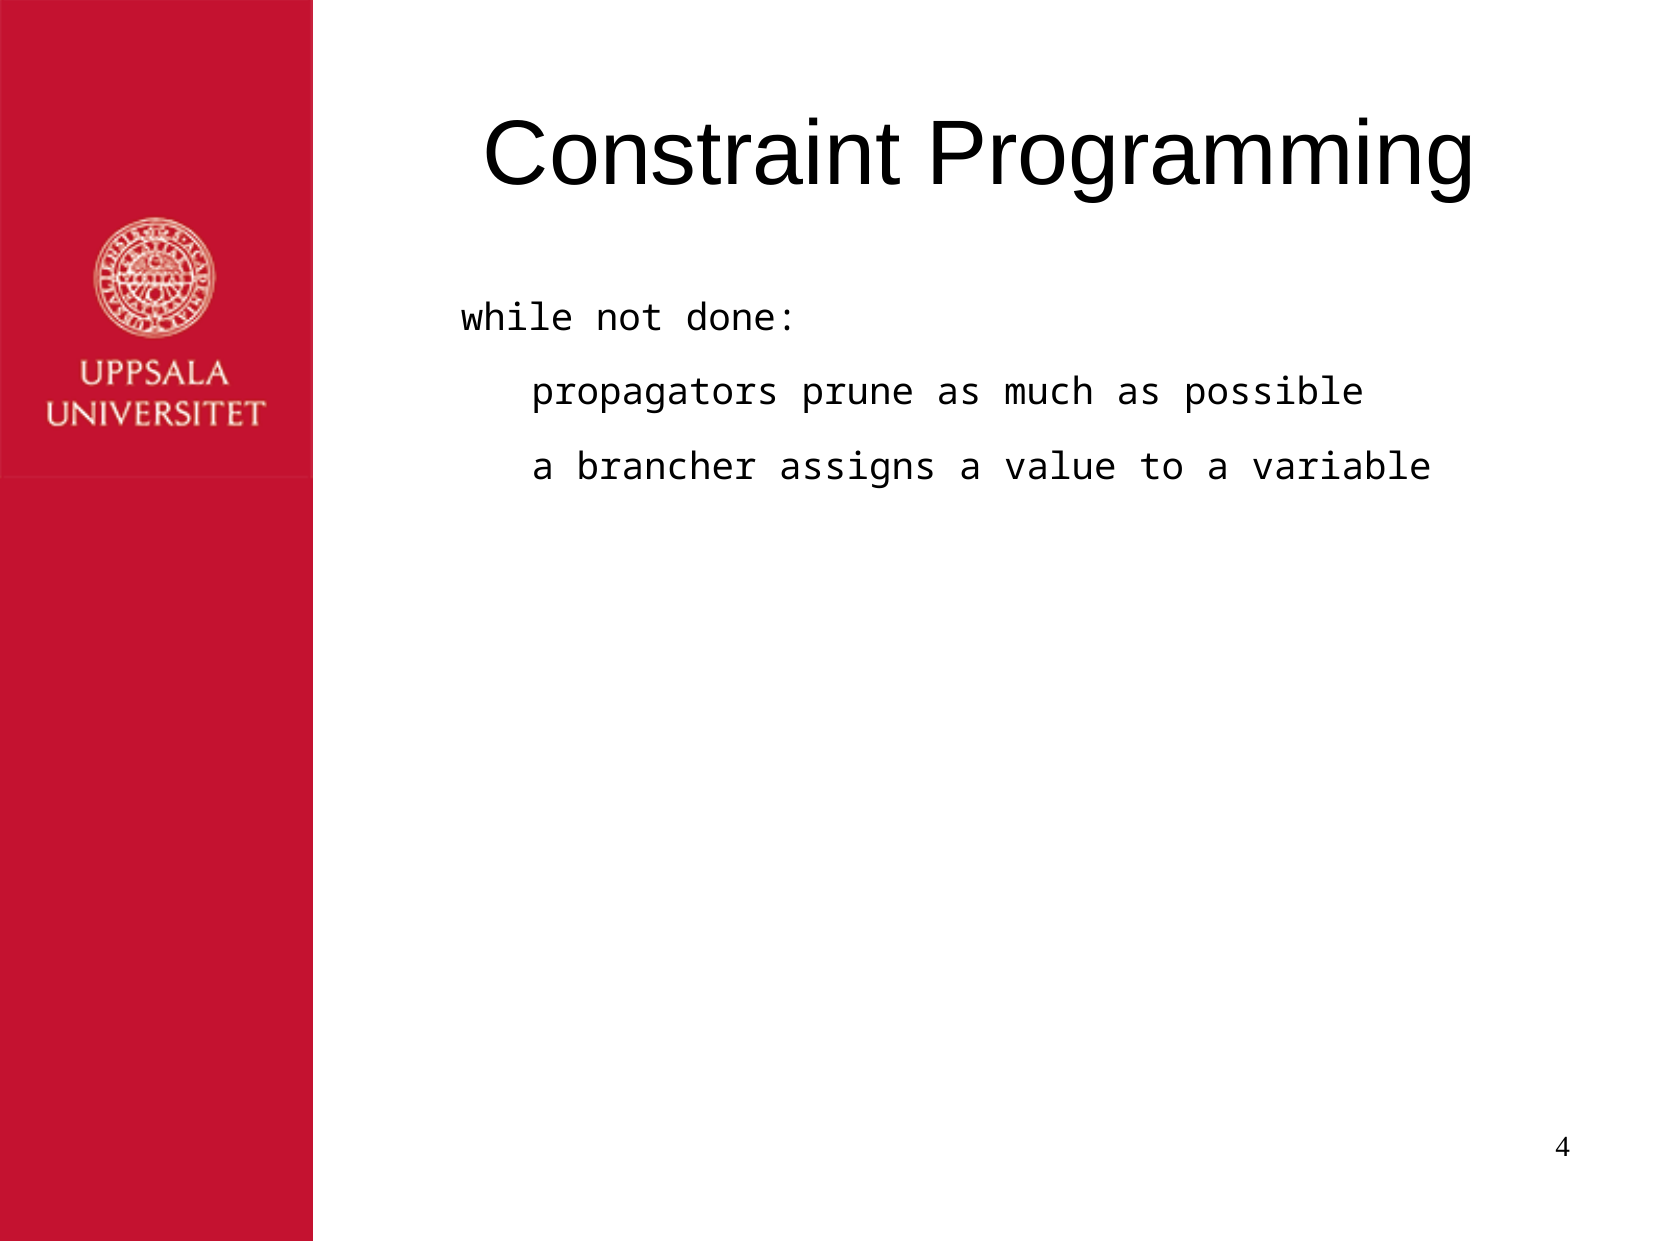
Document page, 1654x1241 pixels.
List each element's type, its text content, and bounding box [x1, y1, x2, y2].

picture [0, 0, 235, 800]
list while not done: propagators prune as much as possible a brancher assigns a value to a variable [390, 290, 1571, 1010]
title Constraint Programming [390, 49, 1571, 257]
